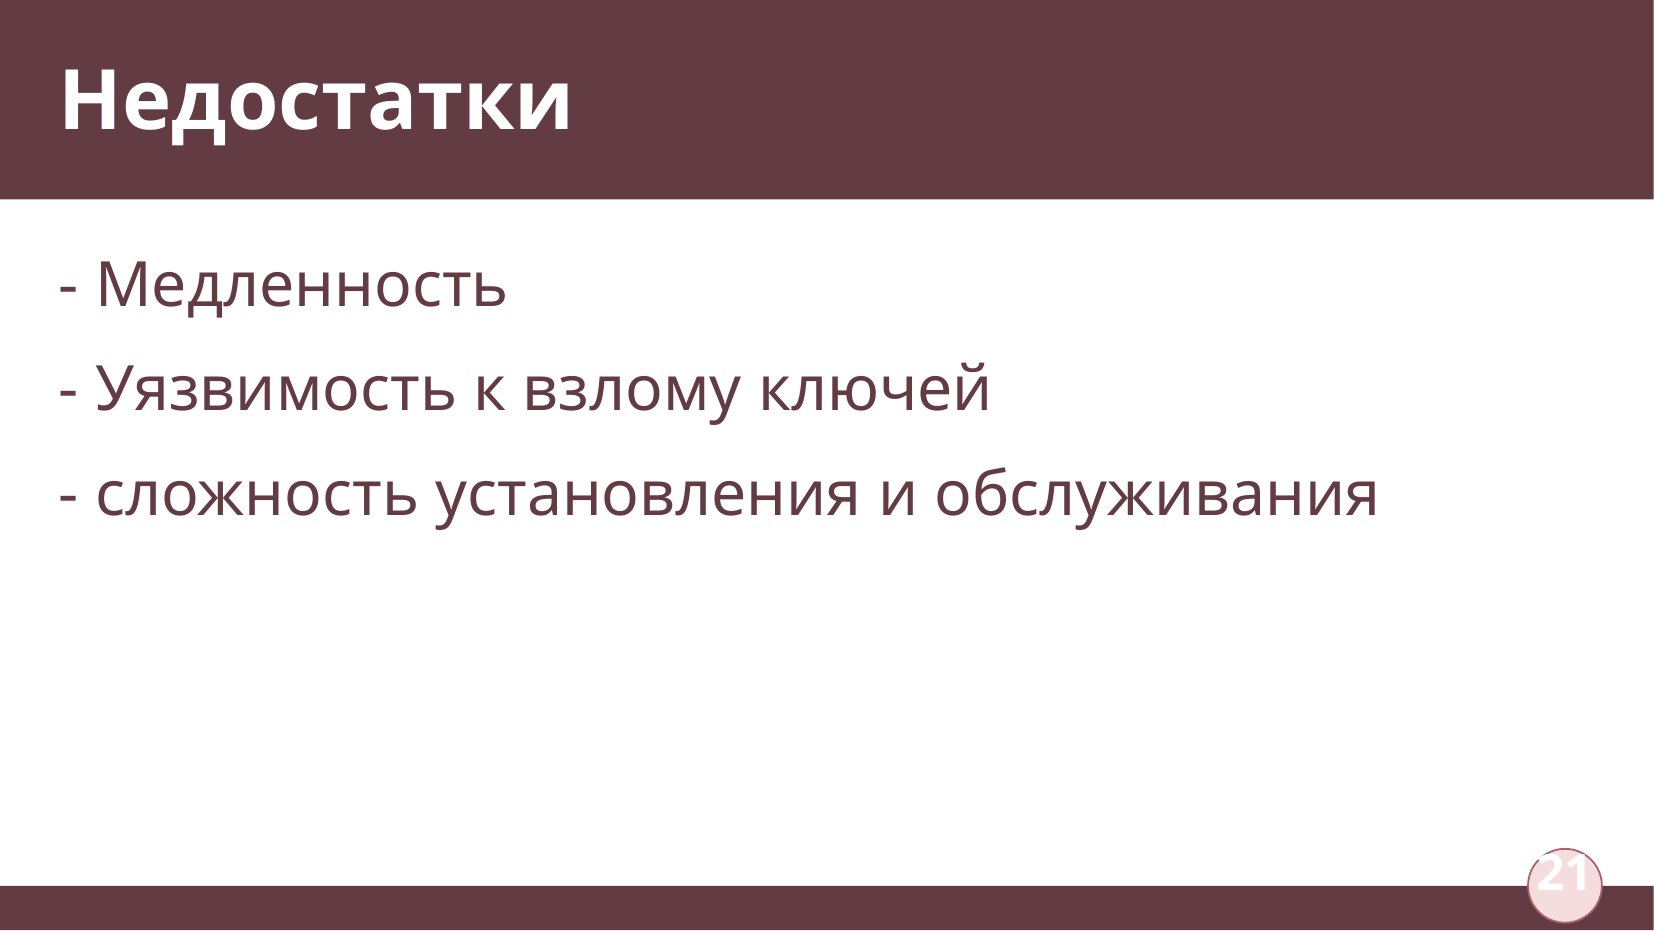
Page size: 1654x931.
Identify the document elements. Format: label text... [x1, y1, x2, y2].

list - Медленность - Уязвимость к взлому ключей - сложность установления и обслуживания [59, 243, 1595, 769]
title Недостатки [59, 37, 1595, 155]
